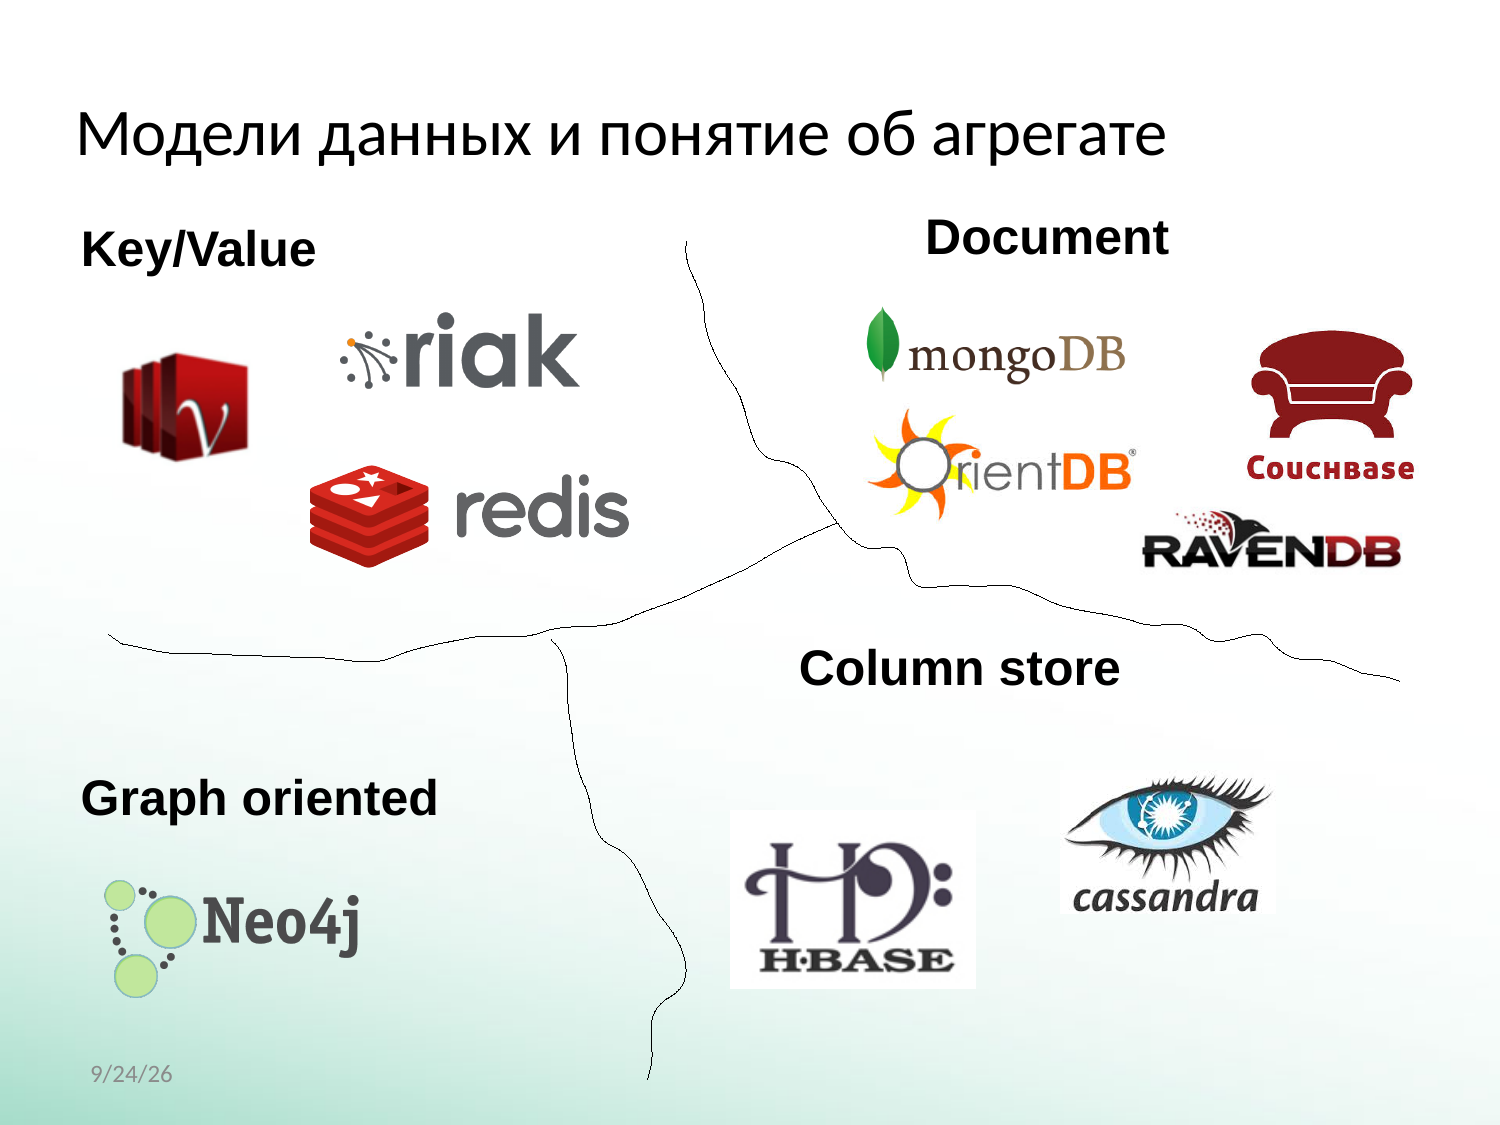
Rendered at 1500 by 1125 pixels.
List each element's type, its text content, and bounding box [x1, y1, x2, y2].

text_box Graph oriented [65, 762, 455, 834]
text_box Column store [784, 632, 1136, 704]
text_box Key/Value [66, 213, 332, 285]
text_box Document [910, 201, 1185, 273]
picture [0, 0, 1500, 1125]
title Модели данных и понятие об агрегате [75, 45, 1425, 233]
